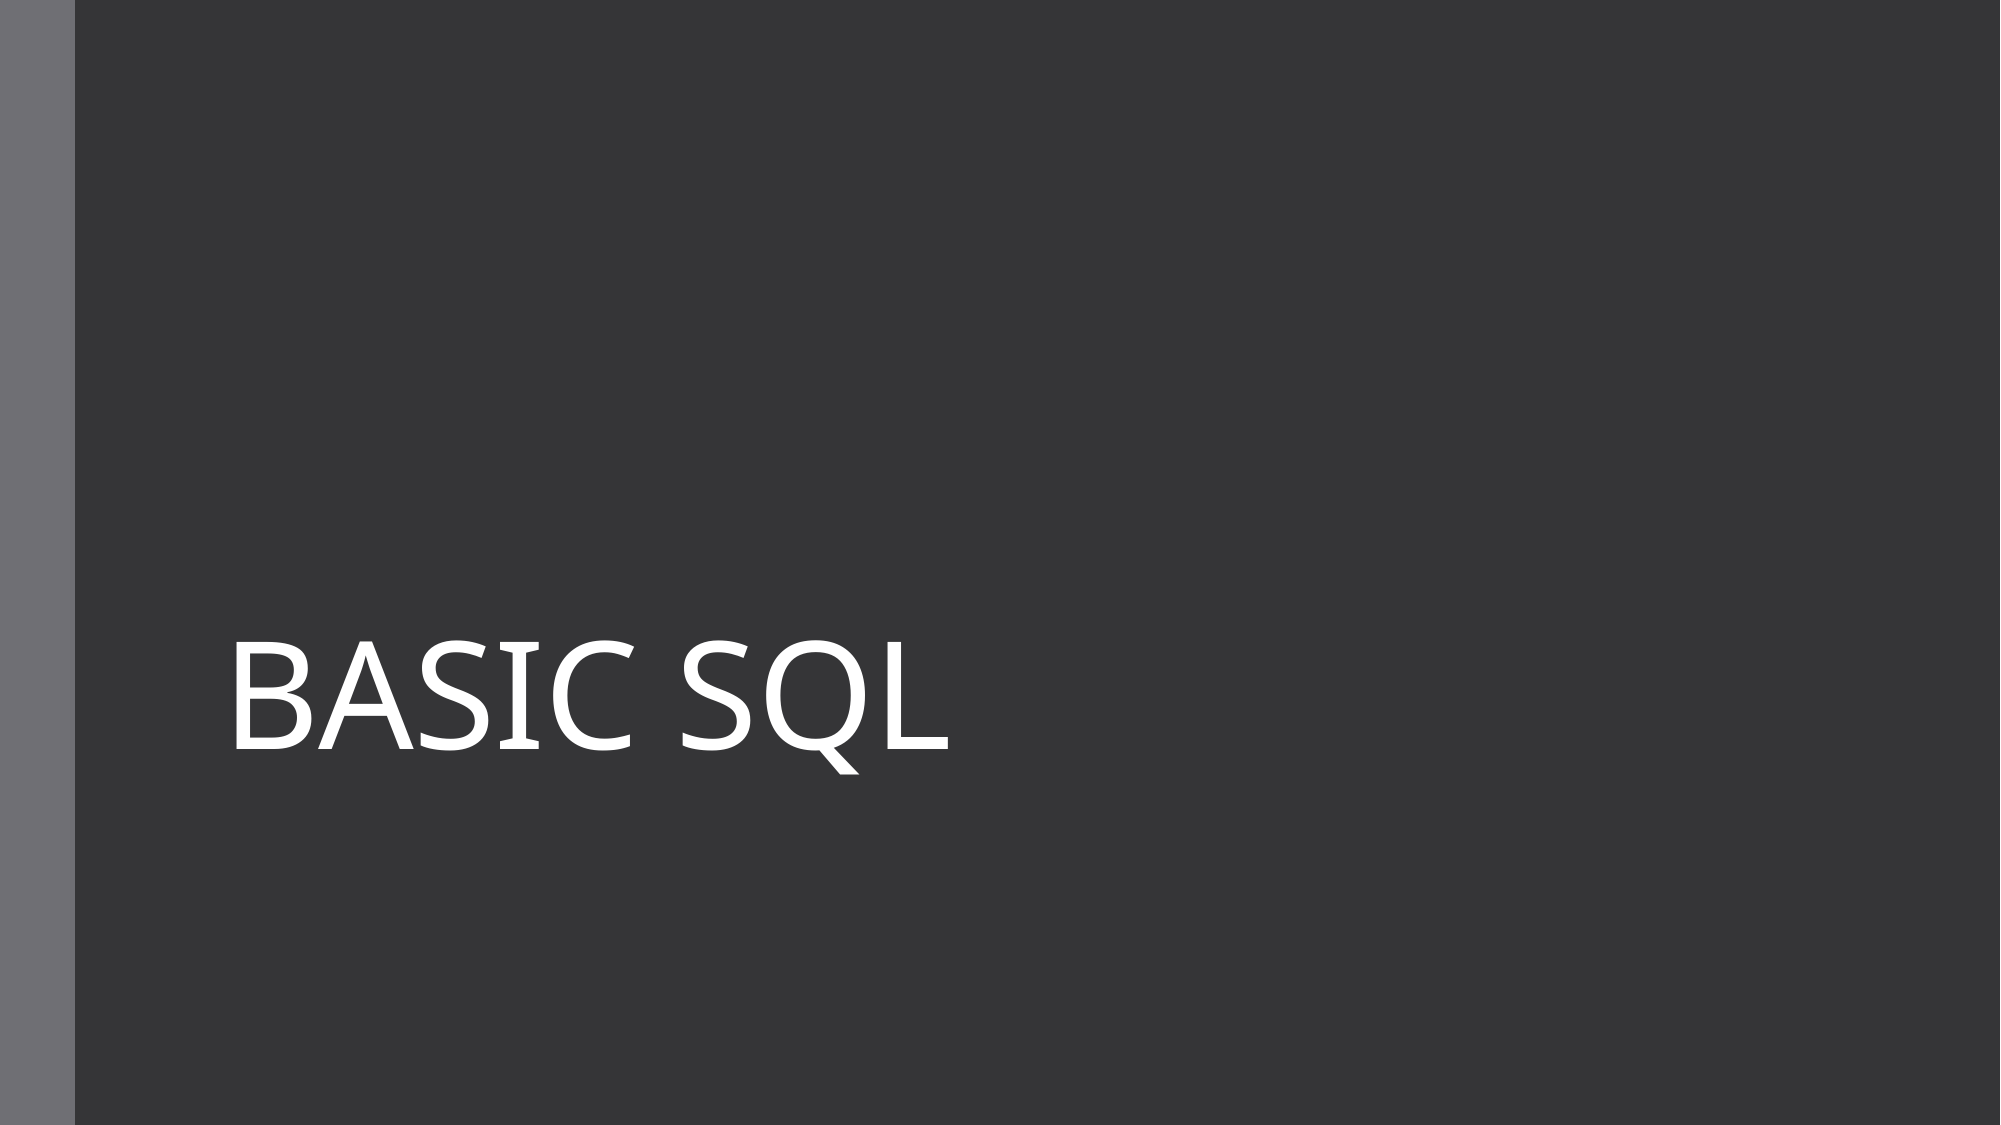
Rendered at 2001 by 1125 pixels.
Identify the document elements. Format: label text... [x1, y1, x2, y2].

title BASIC SQL [206, 124, 1752, 788]
